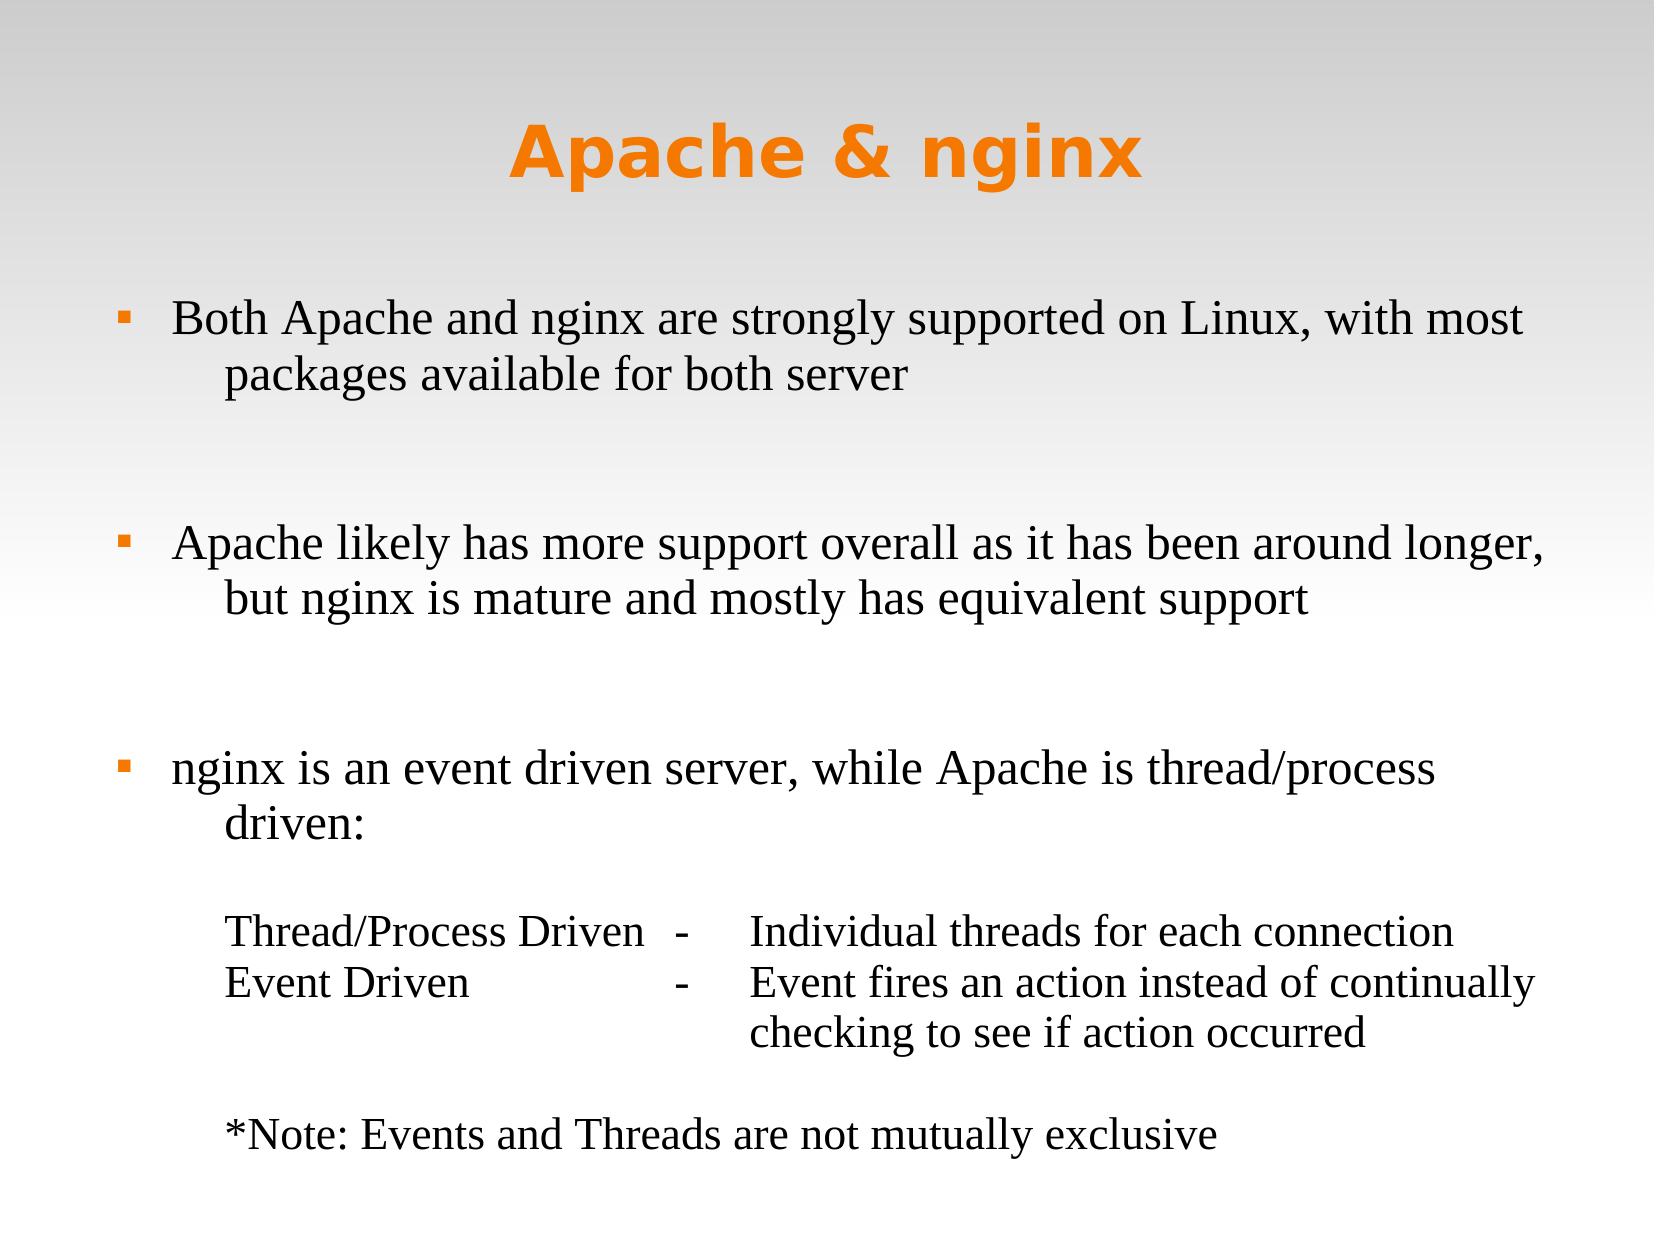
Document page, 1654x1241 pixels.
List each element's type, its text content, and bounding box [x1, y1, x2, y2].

list Both Apache and nginx are strongly supported on Linux, with most packages available for both server Apache likely has more support overall as it has been around longer, but nginx is mature and mostly has equivalent support nginx is an event driven server, while Apache is thread/process driven: Thread/Process Driven - Individual threads for each connection Event Driven - Event fires an action instead of continually checking to see if action occurred *Note: Events and Threads are not mutually exclusive [82, 290, 1571, 1231]
title Apache & nginx [82, 49, 1571, 257]
